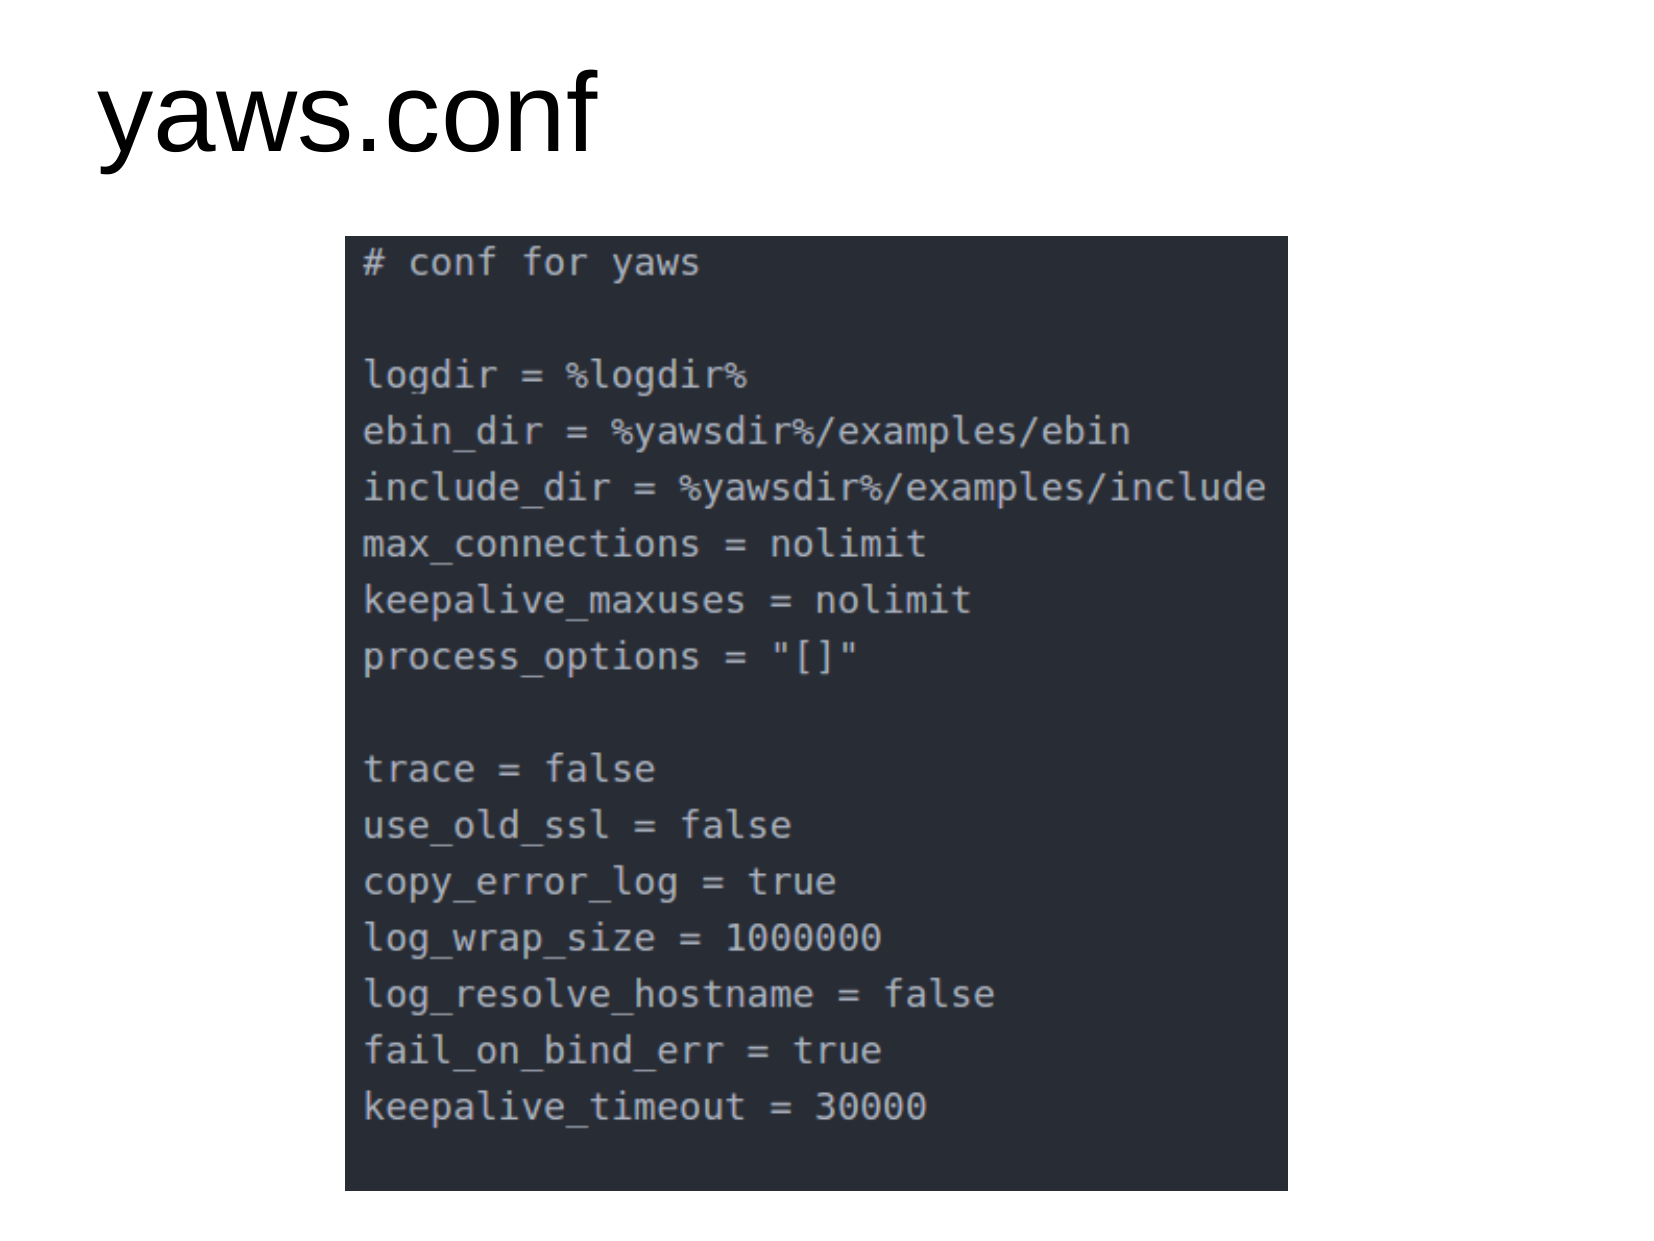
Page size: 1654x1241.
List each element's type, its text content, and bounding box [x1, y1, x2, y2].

picture [345, 236, 1288, 1191]
text_box yaws.conf [82, 42, 910, 220]
